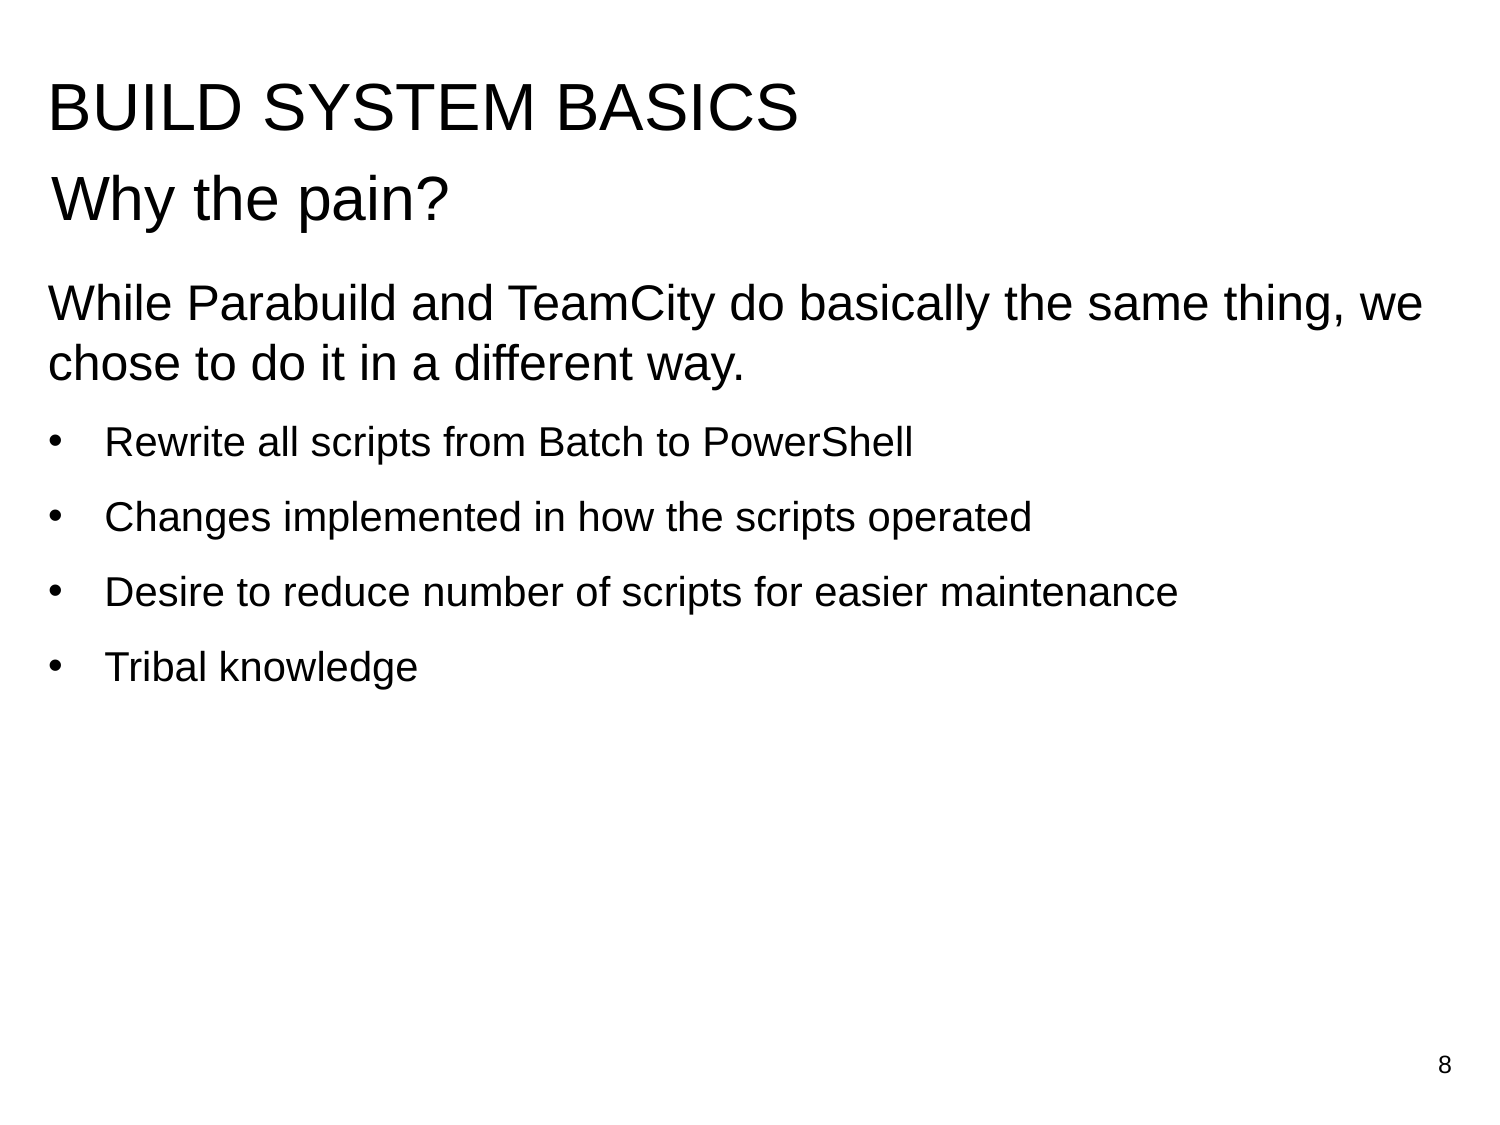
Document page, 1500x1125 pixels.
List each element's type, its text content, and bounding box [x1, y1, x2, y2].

list Why the pain? [48, 150, 1452, 241]
list While Parabuild and TeamCity do basically the same thing, we chose to do it in a different way. Rewrite all scripts from Batch to PowerShell Changes implemented in how the scripts operated Desire to reduce number of scripts for easier maintenance Tribal knowledge [48, 262, 1452, 1021]
title Build system basics [48, 57, 1452, 150]
slide_number <number> [1325, 1047, 1452, 1080]
